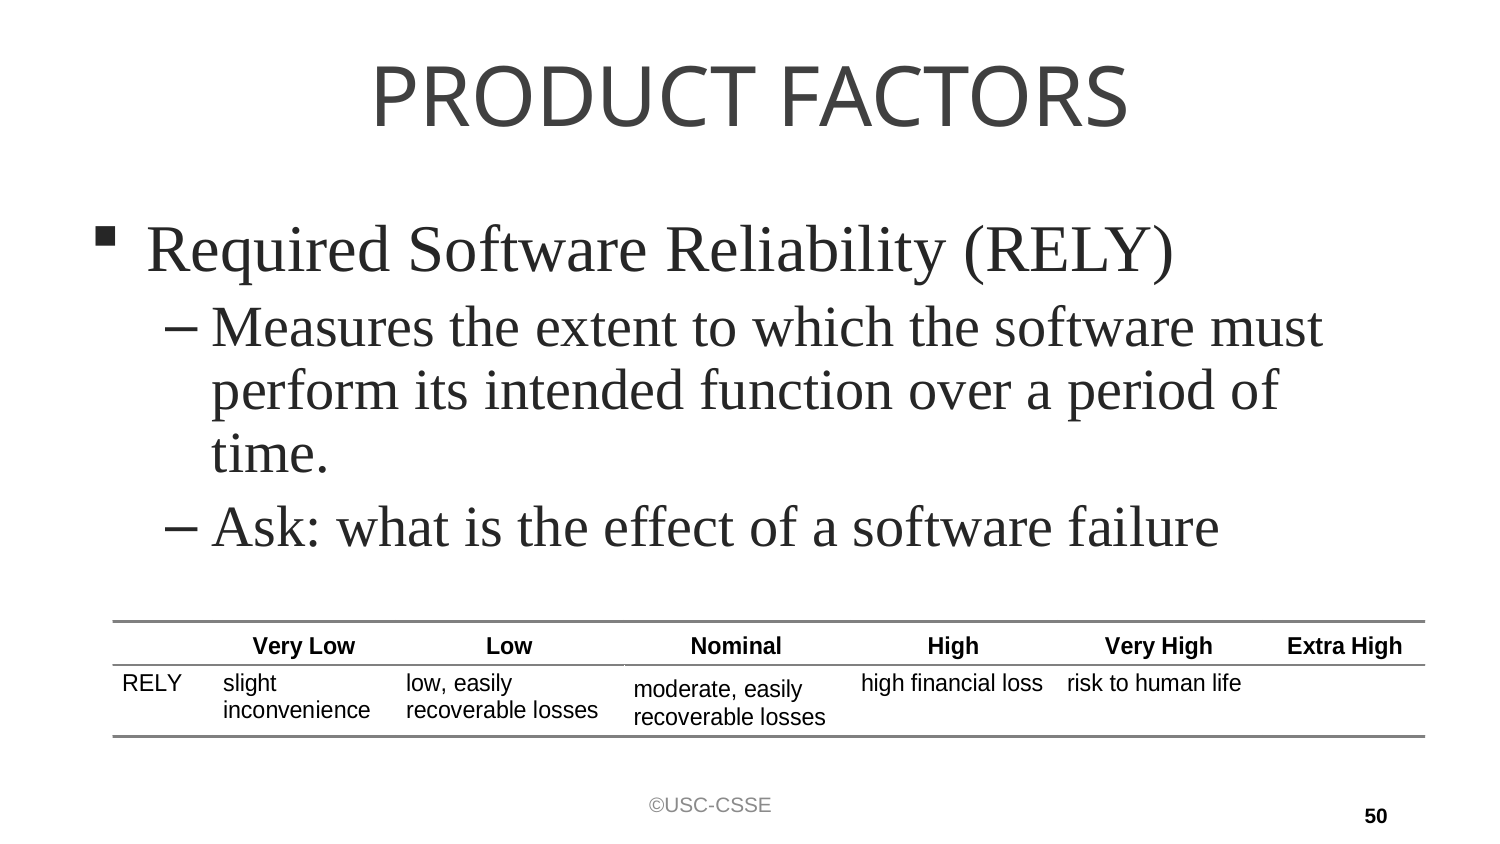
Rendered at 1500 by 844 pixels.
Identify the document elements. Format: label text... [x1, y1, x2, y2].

list Required Software Reliability (RELY) Measures the extent to which the software must perform its intended function over a period of time. Ask: what is the effect of a software failure [75, 196, 1425, 754]
text_box <number> [1074, 802, 1388, 836]
picture [112, 619, 1426, 754]
slide_number [1172, 782, 1425, 827]
title Product Factors [75, 23, 1425, 164]
footer ©USC-CSSE [341, 782, 1080, 827]
